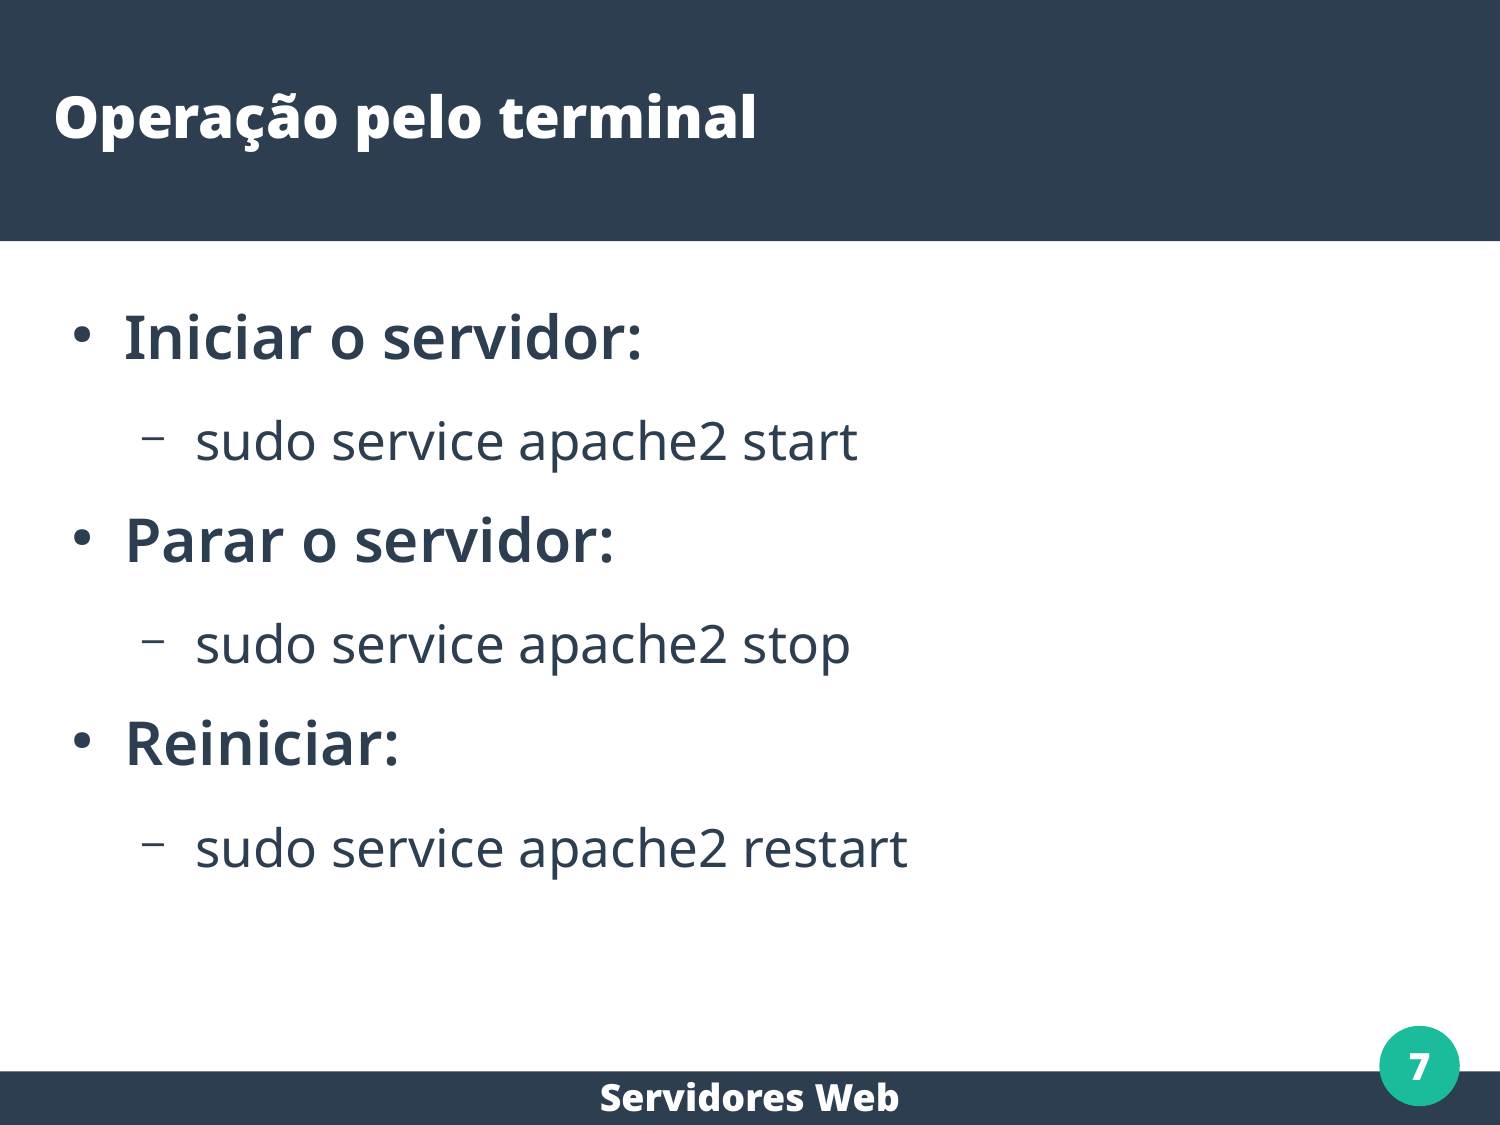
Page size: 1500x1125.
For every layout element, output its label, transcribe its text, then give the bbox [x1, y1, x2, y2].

list Iniciar o servidor: sudo service apache2 start Parar o servidor: sudo service apache2 stop Reiniciar: sudo service apache2 restart [53, 294, 1447, 1045]
title Operação pelo terminal [53, 44, 1447, 188]
